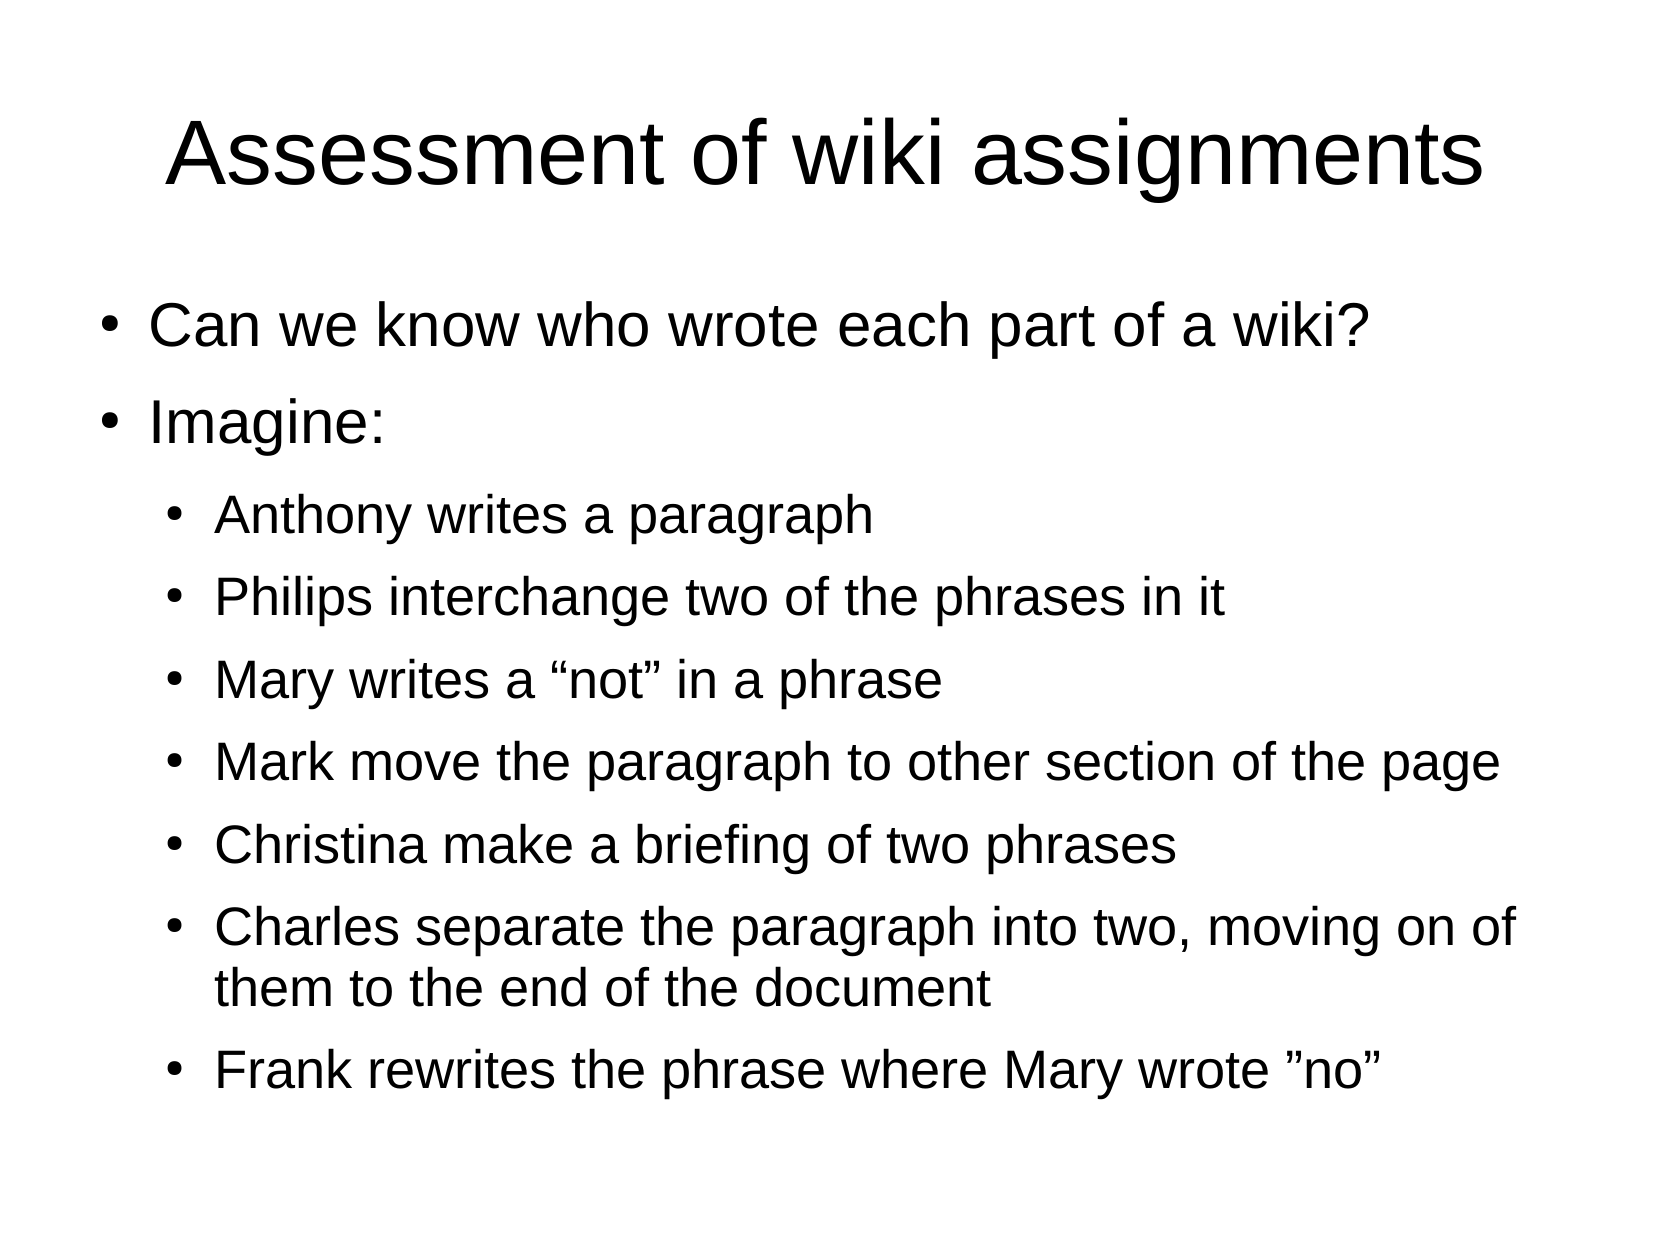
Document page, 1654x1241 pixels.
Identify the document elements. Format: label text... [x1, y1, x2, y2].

title Assessment of wiki assignments [82, 49, 1571, 257]
list Can we know who wrote each part of a wiki? Imagine: Anthony writes a paragraph Philips interchange two of the phrases in it Mary writes a “not” in a phrase Mark move the paragraph to other section of the page Christina make a briefing of two phrases Charles separate the paragraph into two, moving on of them to the end of the document Frank rewrites the phrase where Mary wrote ”no” [82, 290, 1571, 1109]
